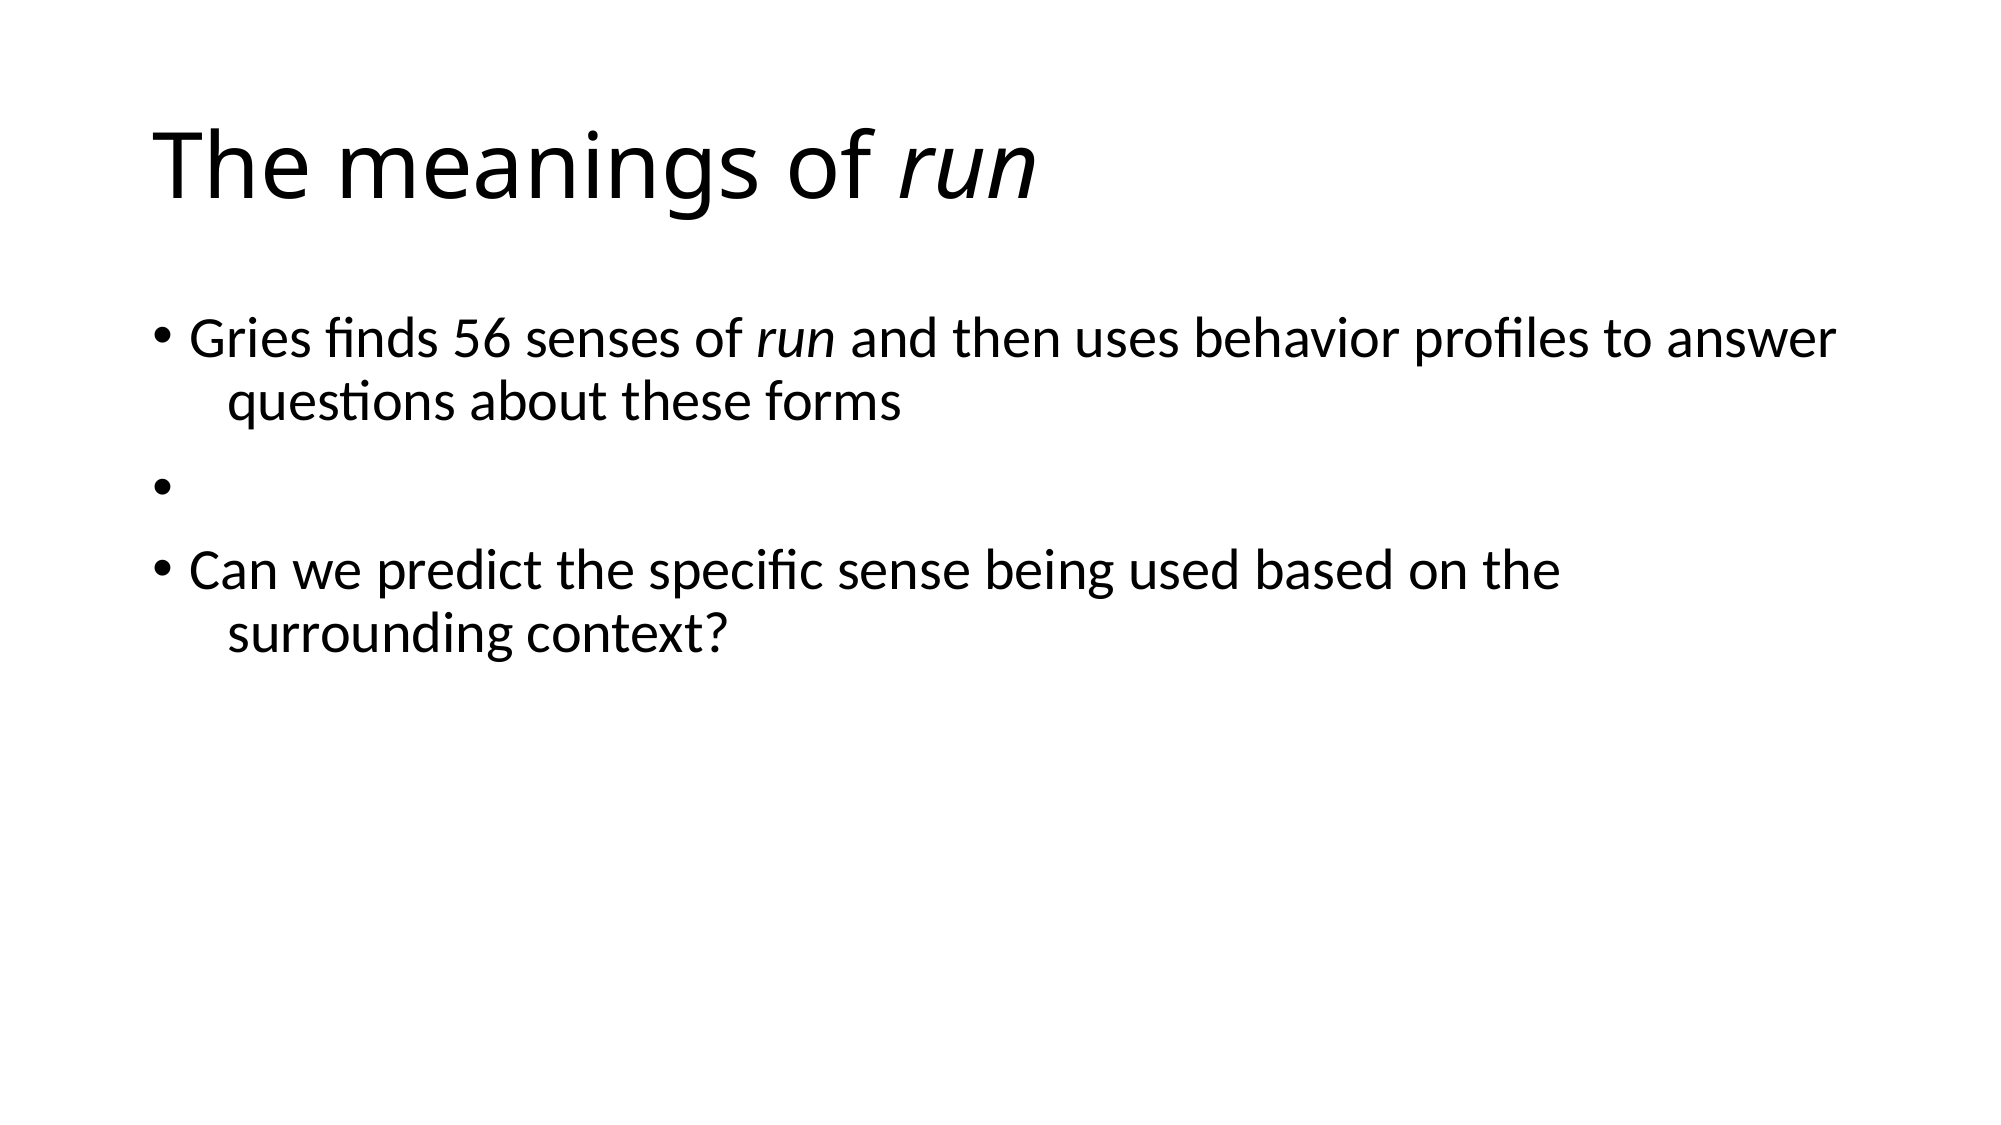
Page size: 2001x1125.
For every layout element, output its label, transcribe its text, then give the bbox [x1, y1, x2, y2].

list Gries finds 56 senses of run and then uses behavior profiles to answer questions about these forms Can we predict the specific sense being used based on the surrounding context? [137, 299, 1863, 1014]
title The meanings of run [137, 59, 1863, 278]
